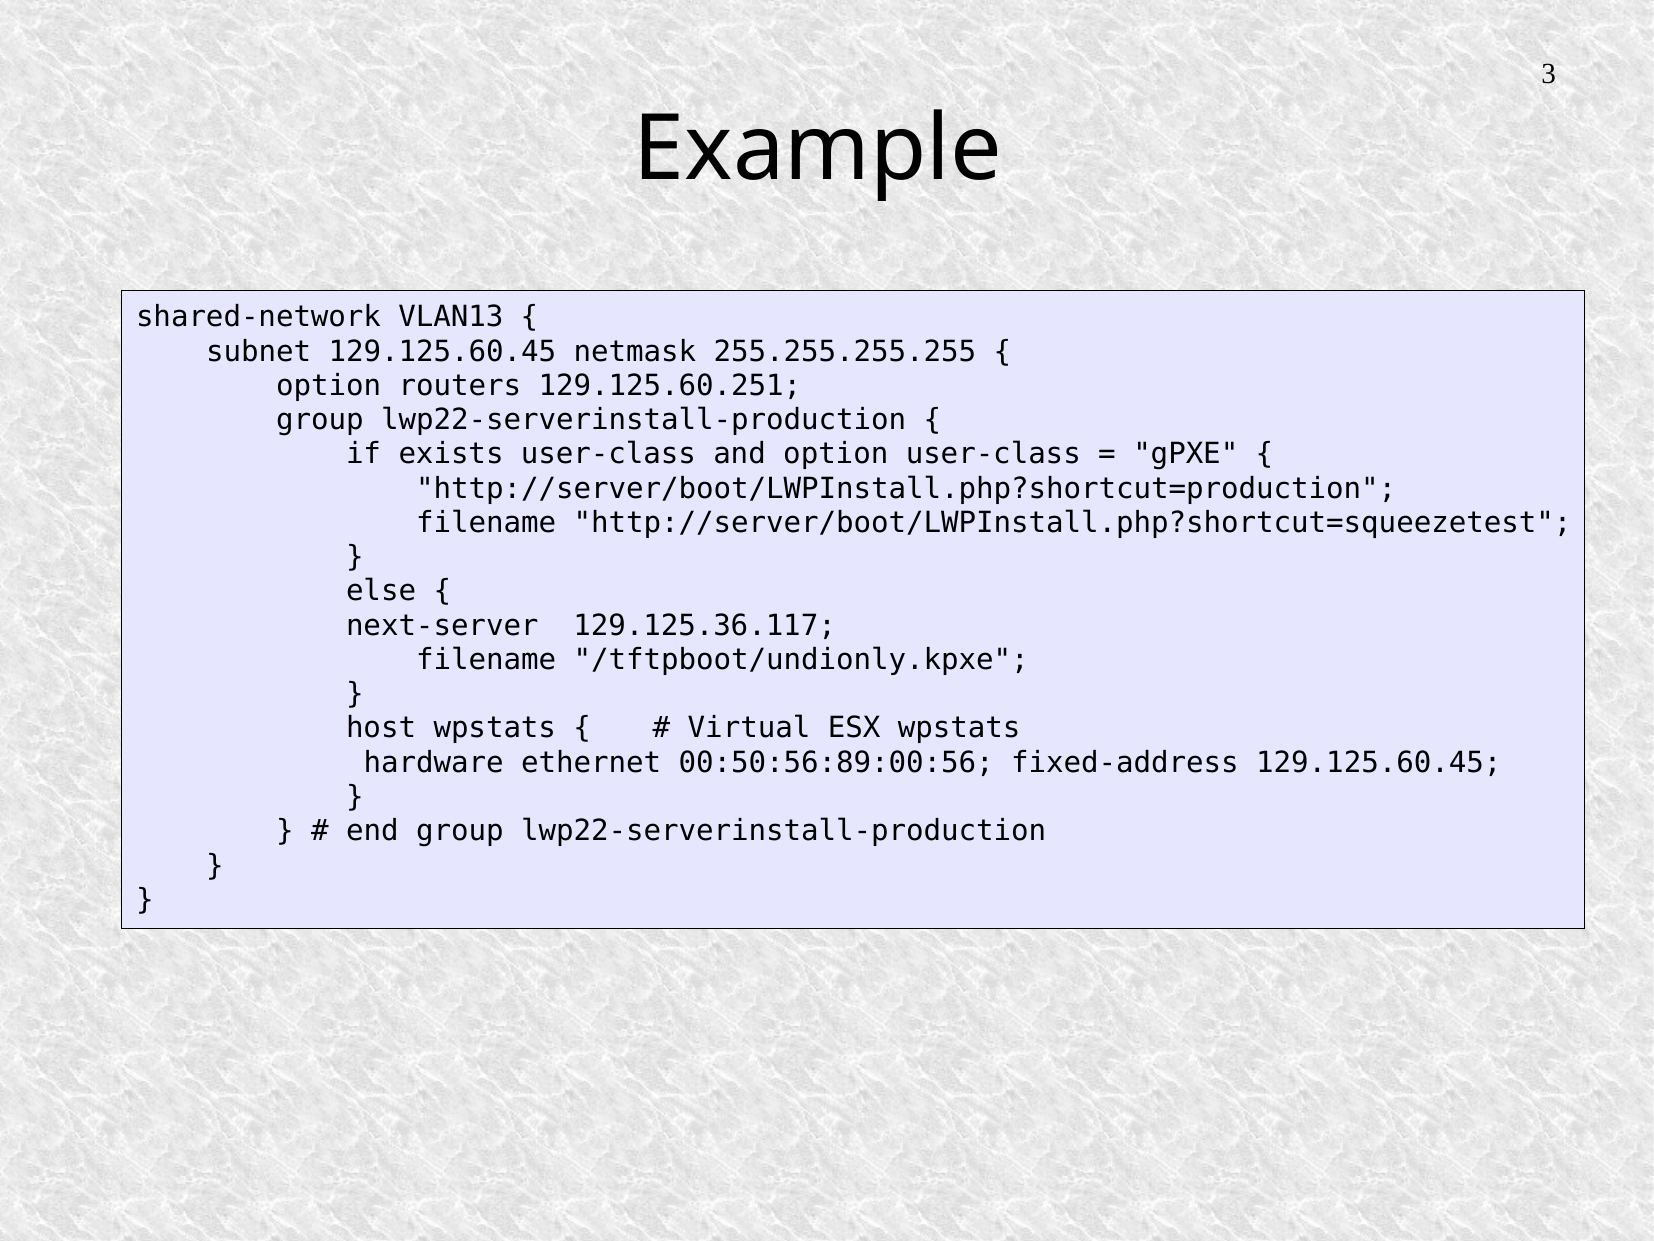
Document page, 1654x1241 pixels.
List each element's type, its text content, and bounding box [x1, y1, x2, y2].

title Example [112, 40, 1525, 248]
text_box [121, 290, 1585, 929]
text_box shared-network VLAN13 { subnet 129.125.60.45 netmask 255.255.255.255 { option routers 129.125.60.251; group lwp22-serverinstall-production { if exists user-class and option user-class = "gPXE" { "http://server/boot/LWPInstall.php?shortcut=production"; filename "http://server/boot/LWPInstall.php?shortcut=squeezetest"; } else { next-server 129.125.36.117; filename "/tftpboot/undionly.kpxe"; } host wpstats { # Virtual ESX wpstats hardware ethernet 00:50:56:89:00:56; fixed-address 129.125.60.45; } } # end group lwp22-serverinstall-production } } [136, 299, 1572, 951]
picture [0, 0, 1654, 1241]
